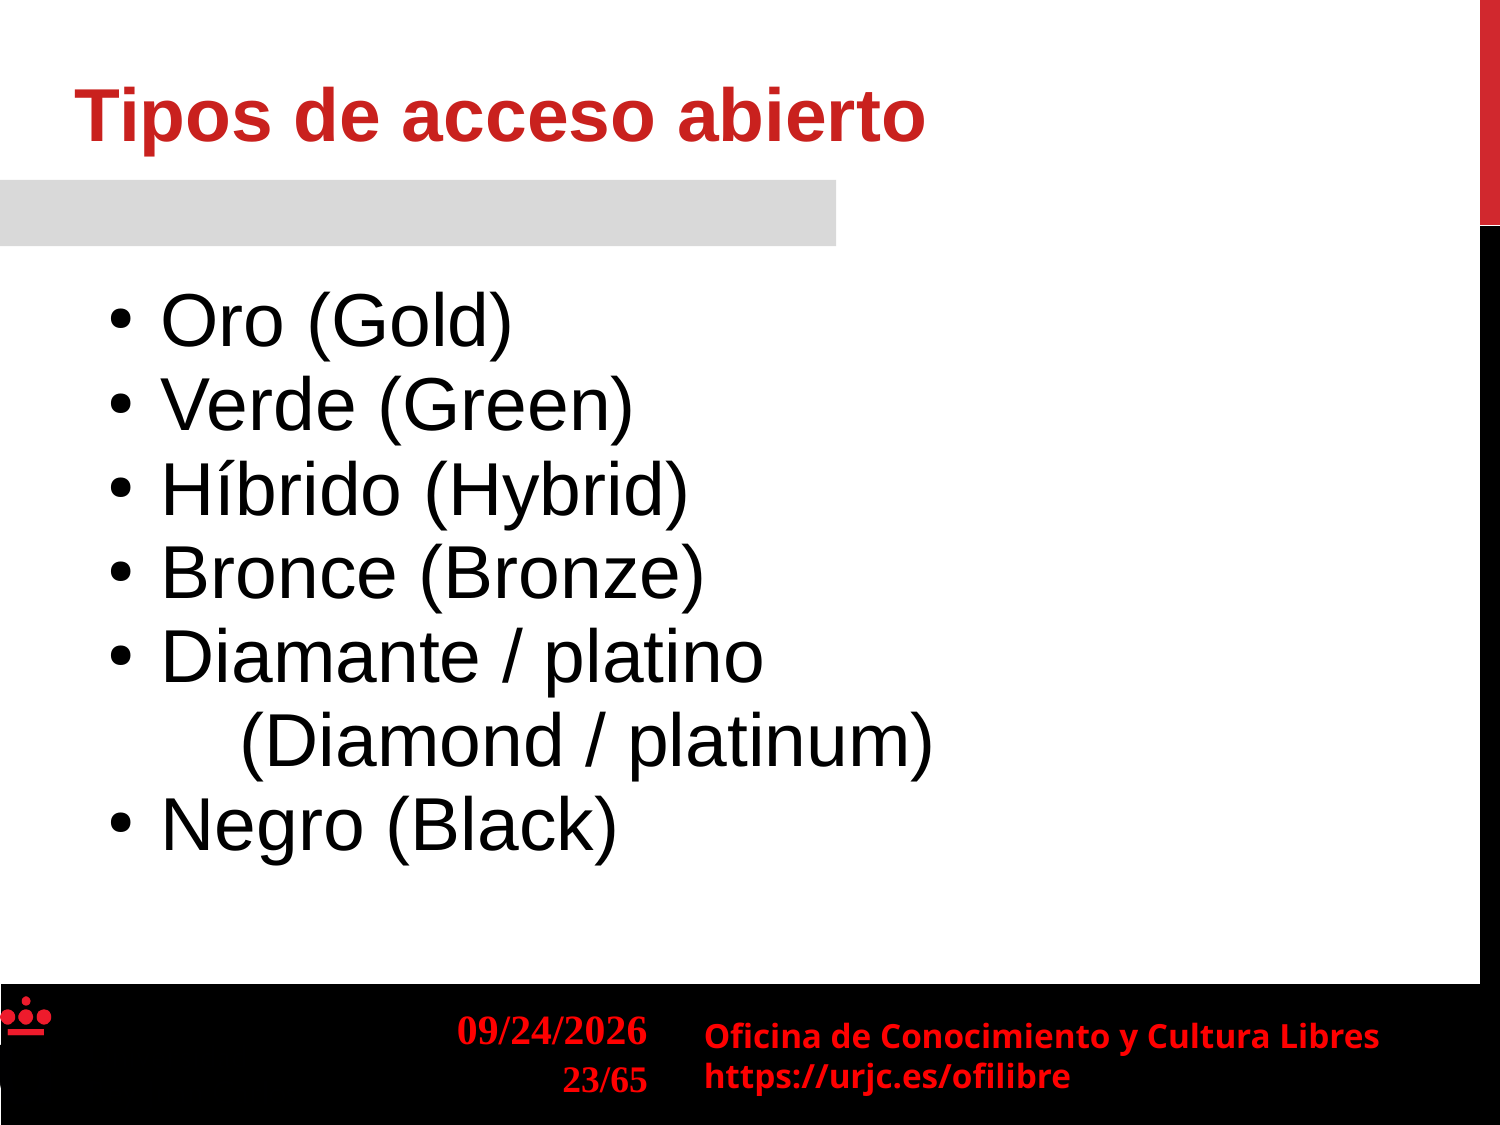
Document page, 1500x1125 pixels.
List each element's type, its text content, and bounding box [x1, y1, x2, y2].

text_box Oro (Gold) Verde (Green) Híbrido (Hybrid) Bronce (Bronze) Diamante / platino (Diamond / platinum) Negro (Black) [75, 271, 1226, 937]
text_box Tipos de acceso abierto [60, 66, 991, 249]
title [75, 15, 1425, 172]
